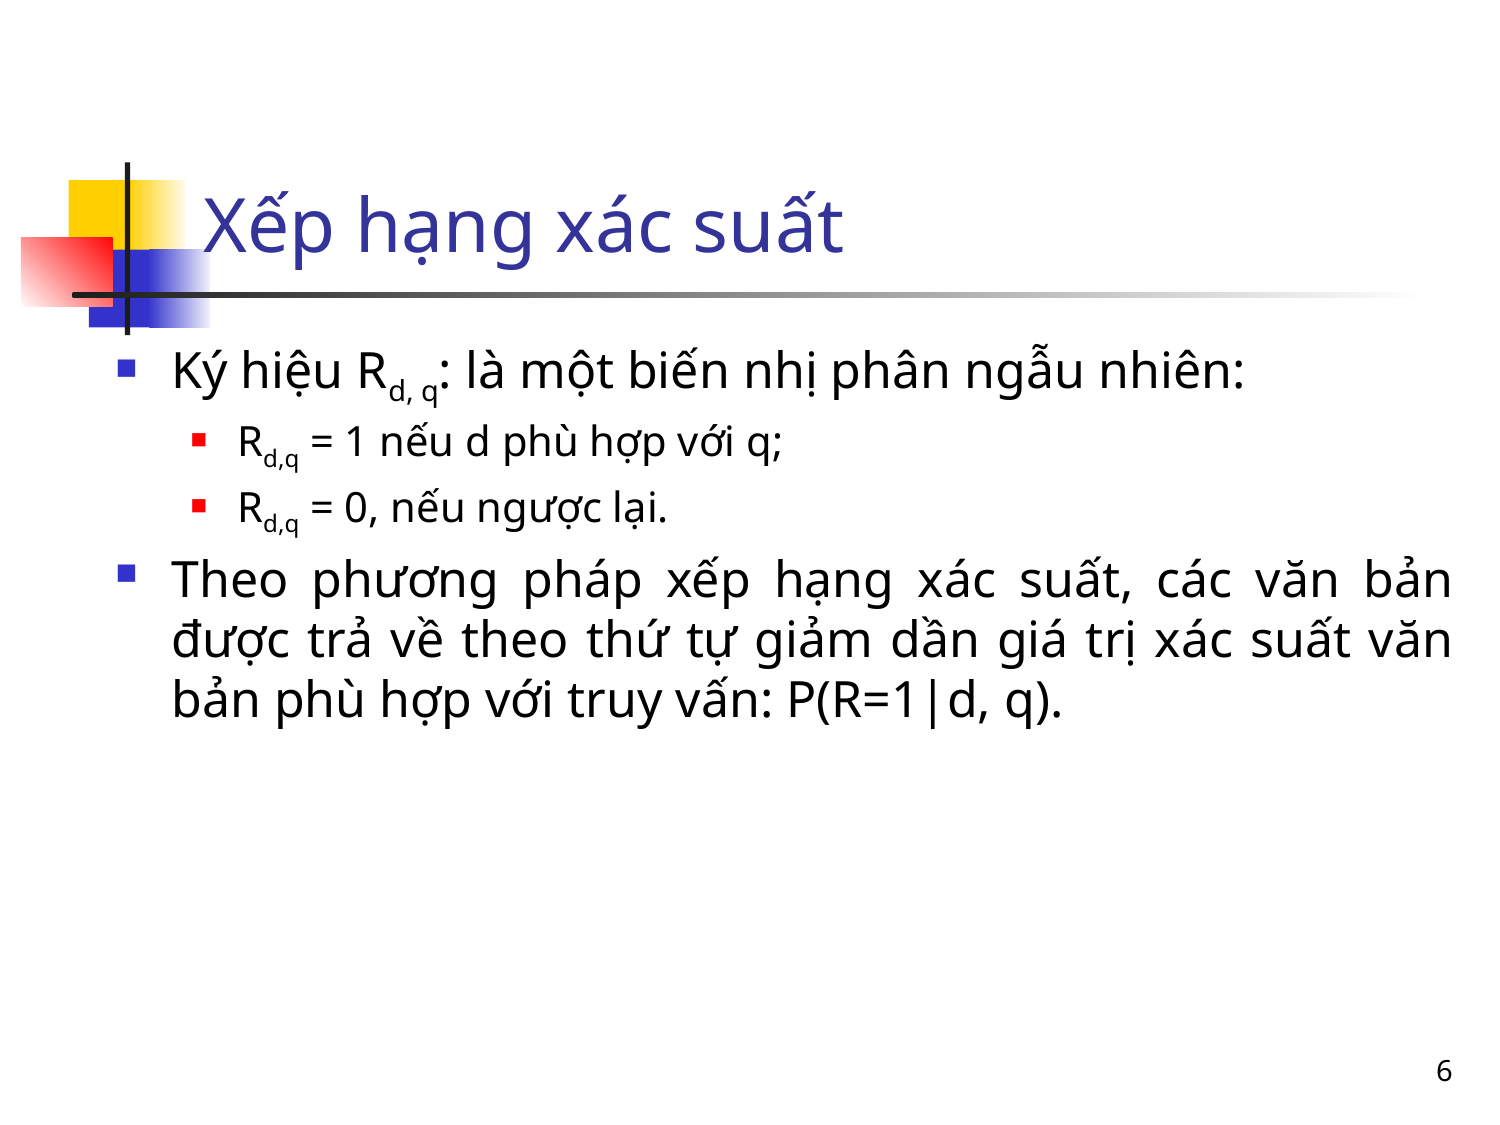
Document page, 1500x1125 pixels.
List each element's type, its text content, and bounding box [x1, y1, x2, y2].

slide_number <number> [1155, 1024, 1468, 1100]
title Xếp hạng xác suất [188, 35, 1468, 275]
list Ký hiệu Rd, q: là một biến nhị phân ngẫu nhiên: Rd,q = 1 nếu d phù hợp với q; Rd,q = 0, nếu ngược lại. Theo phương pháp xếp hạng xác suất, các văn bản được trả về theo thứ tự giảm dần giá trị xác suất văn bản phù hợp với truy vấn: P(R=1|d, q). [100, 331, 1469, 1012]
